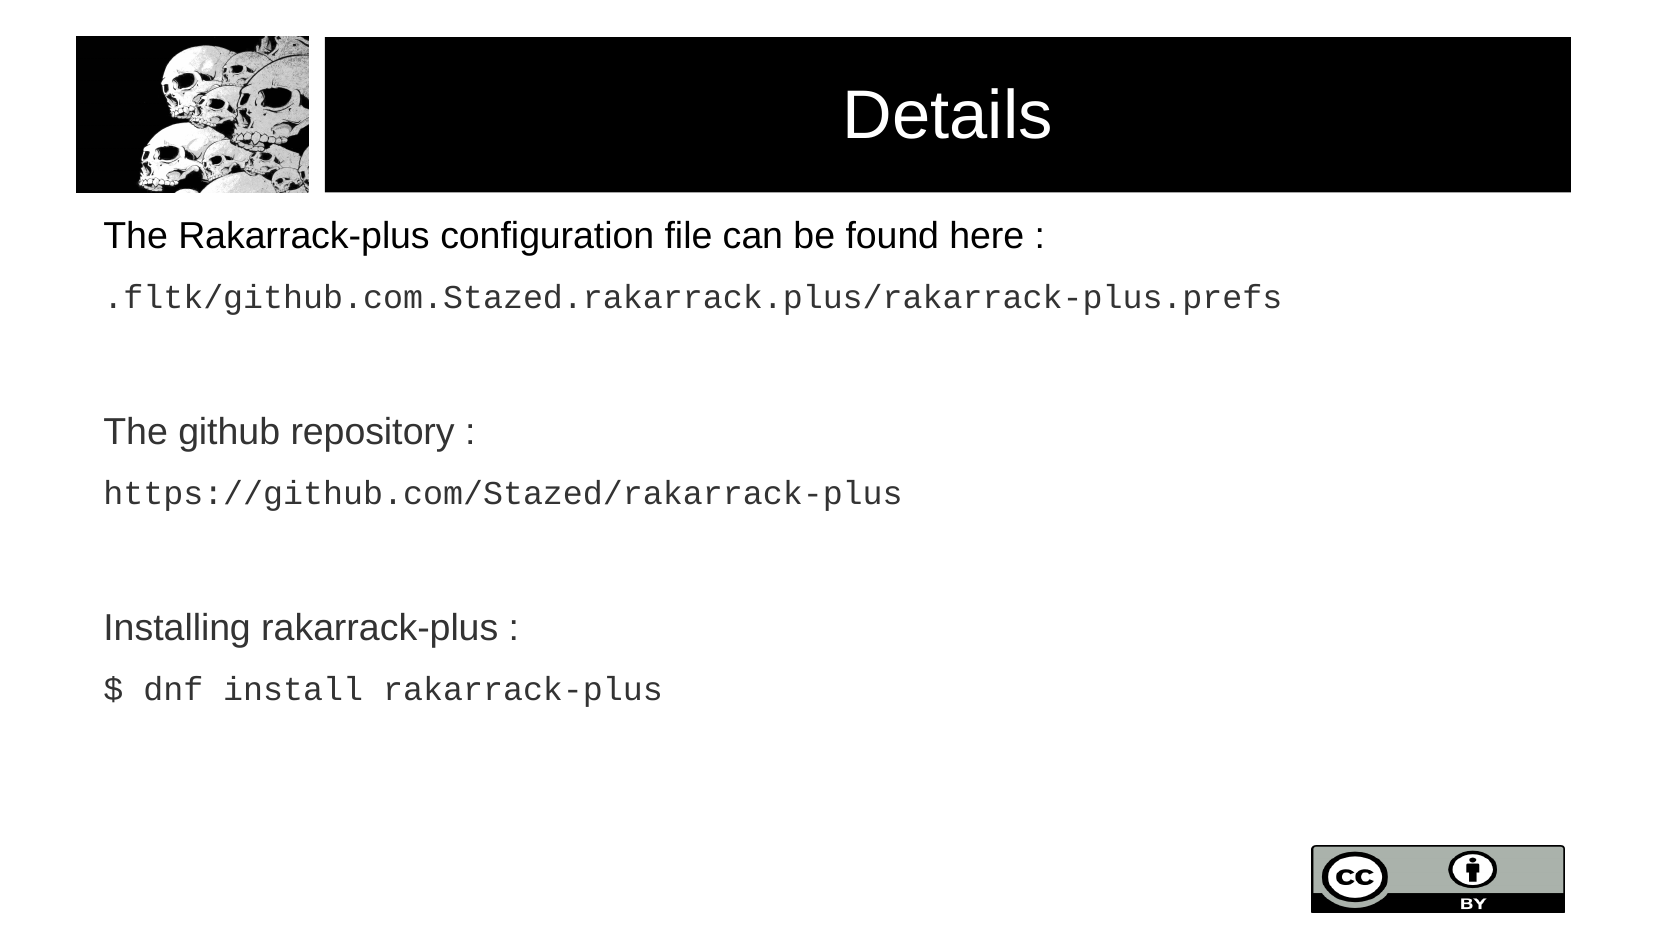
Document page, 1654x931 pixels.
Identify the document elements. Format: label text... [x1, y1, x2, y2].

picture [1311, 845, 1565, 913]
picture [76, 36, 309, 193]
title Details [324, 37, 1571, 193]
text_box The Rakarrack-plus configuration file can be found here : .fltk/github.com.Stazed.rakarrack.plus/rakarrack-plus.prefs The github repository : https://github.com/Stazed/rakarrack-plus Installing rakarrack-plus : $ dnf install rakarrack-plus [88, 206, 1565, 763]
